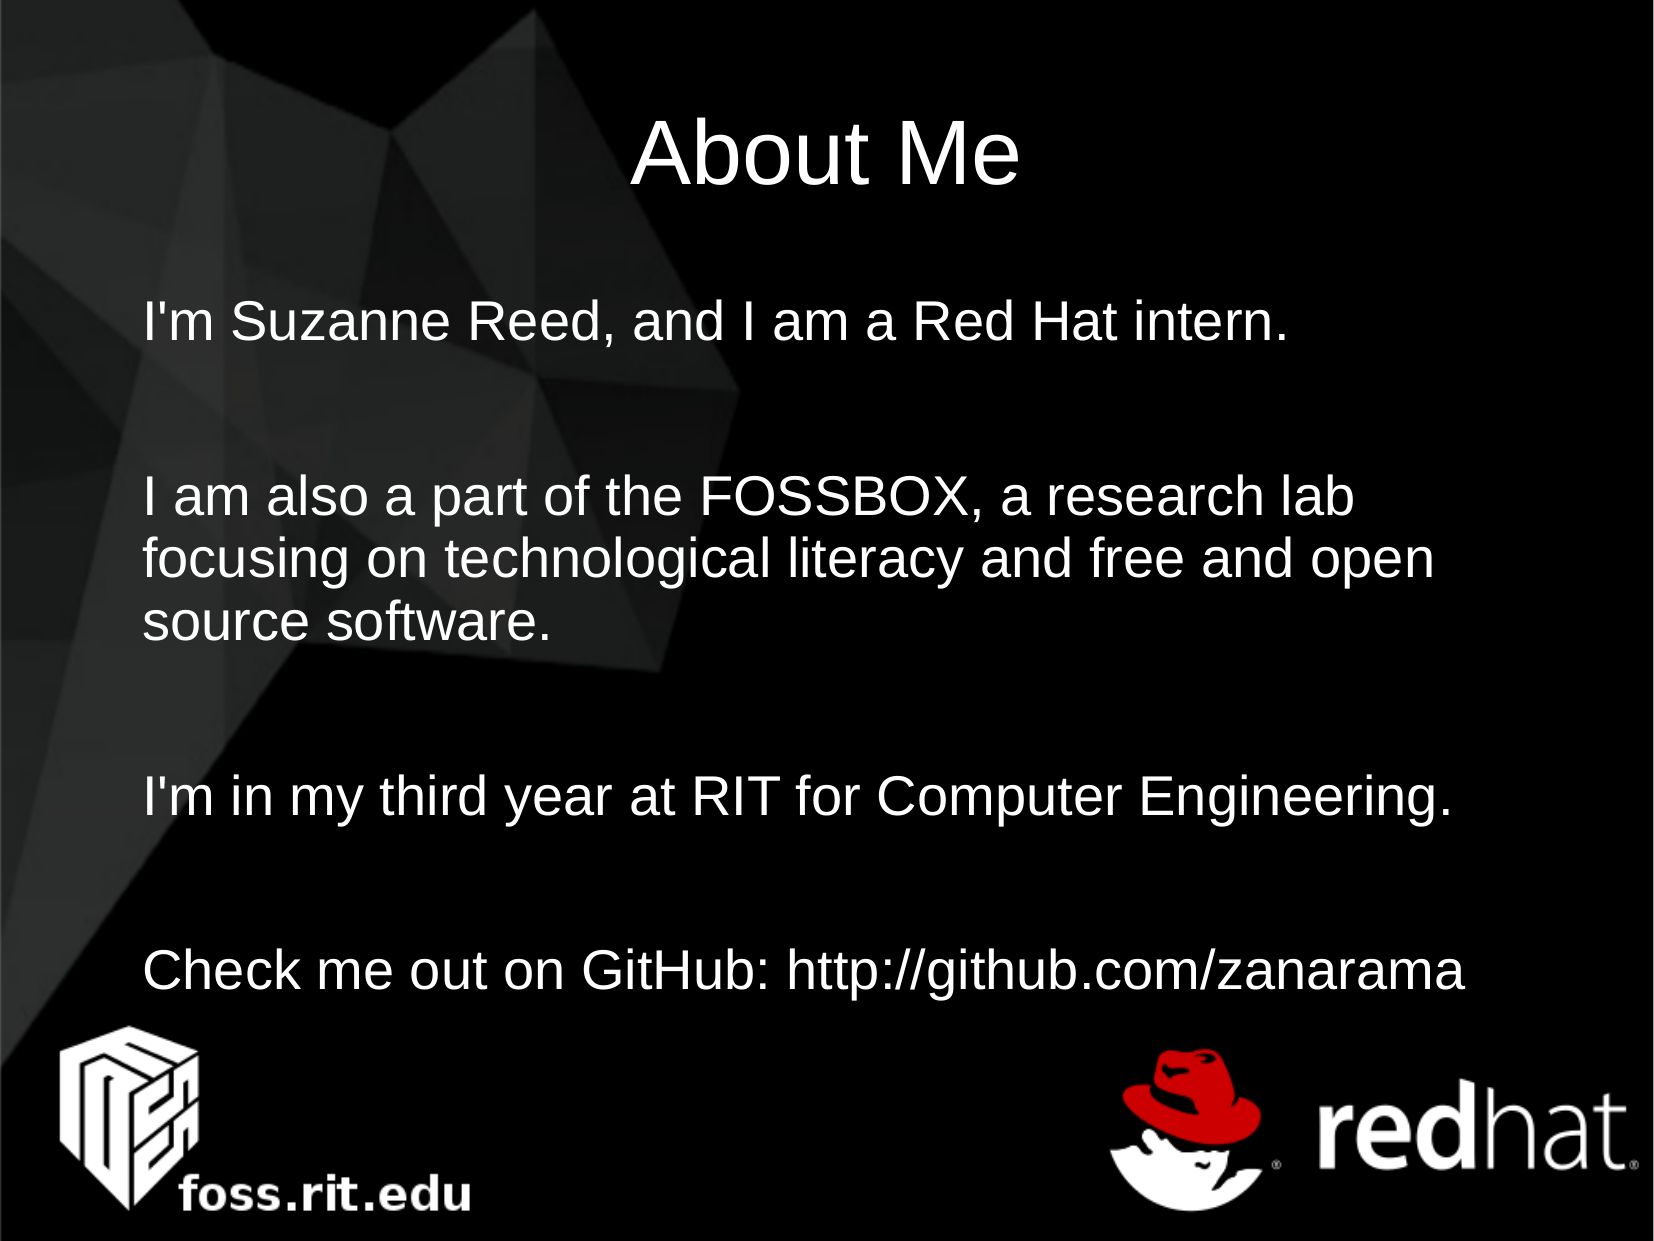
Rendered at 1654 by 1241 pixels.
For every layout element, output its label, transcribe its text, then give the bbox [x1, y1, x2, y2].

picture [0, 0, 1654, 1241]
title About Me [82, 49, 1571, 257]
list I'm Suzanne Reed, and I am a Red Hat intern. I am also a part of the FOSSBOX, a research lab focusing on technological literacy and free and open source software. I'm in my third year at RIT for Computer Engineering. Check me out on GitHub: http://github.com/zanarama [82, 290, 1571, 1010]
